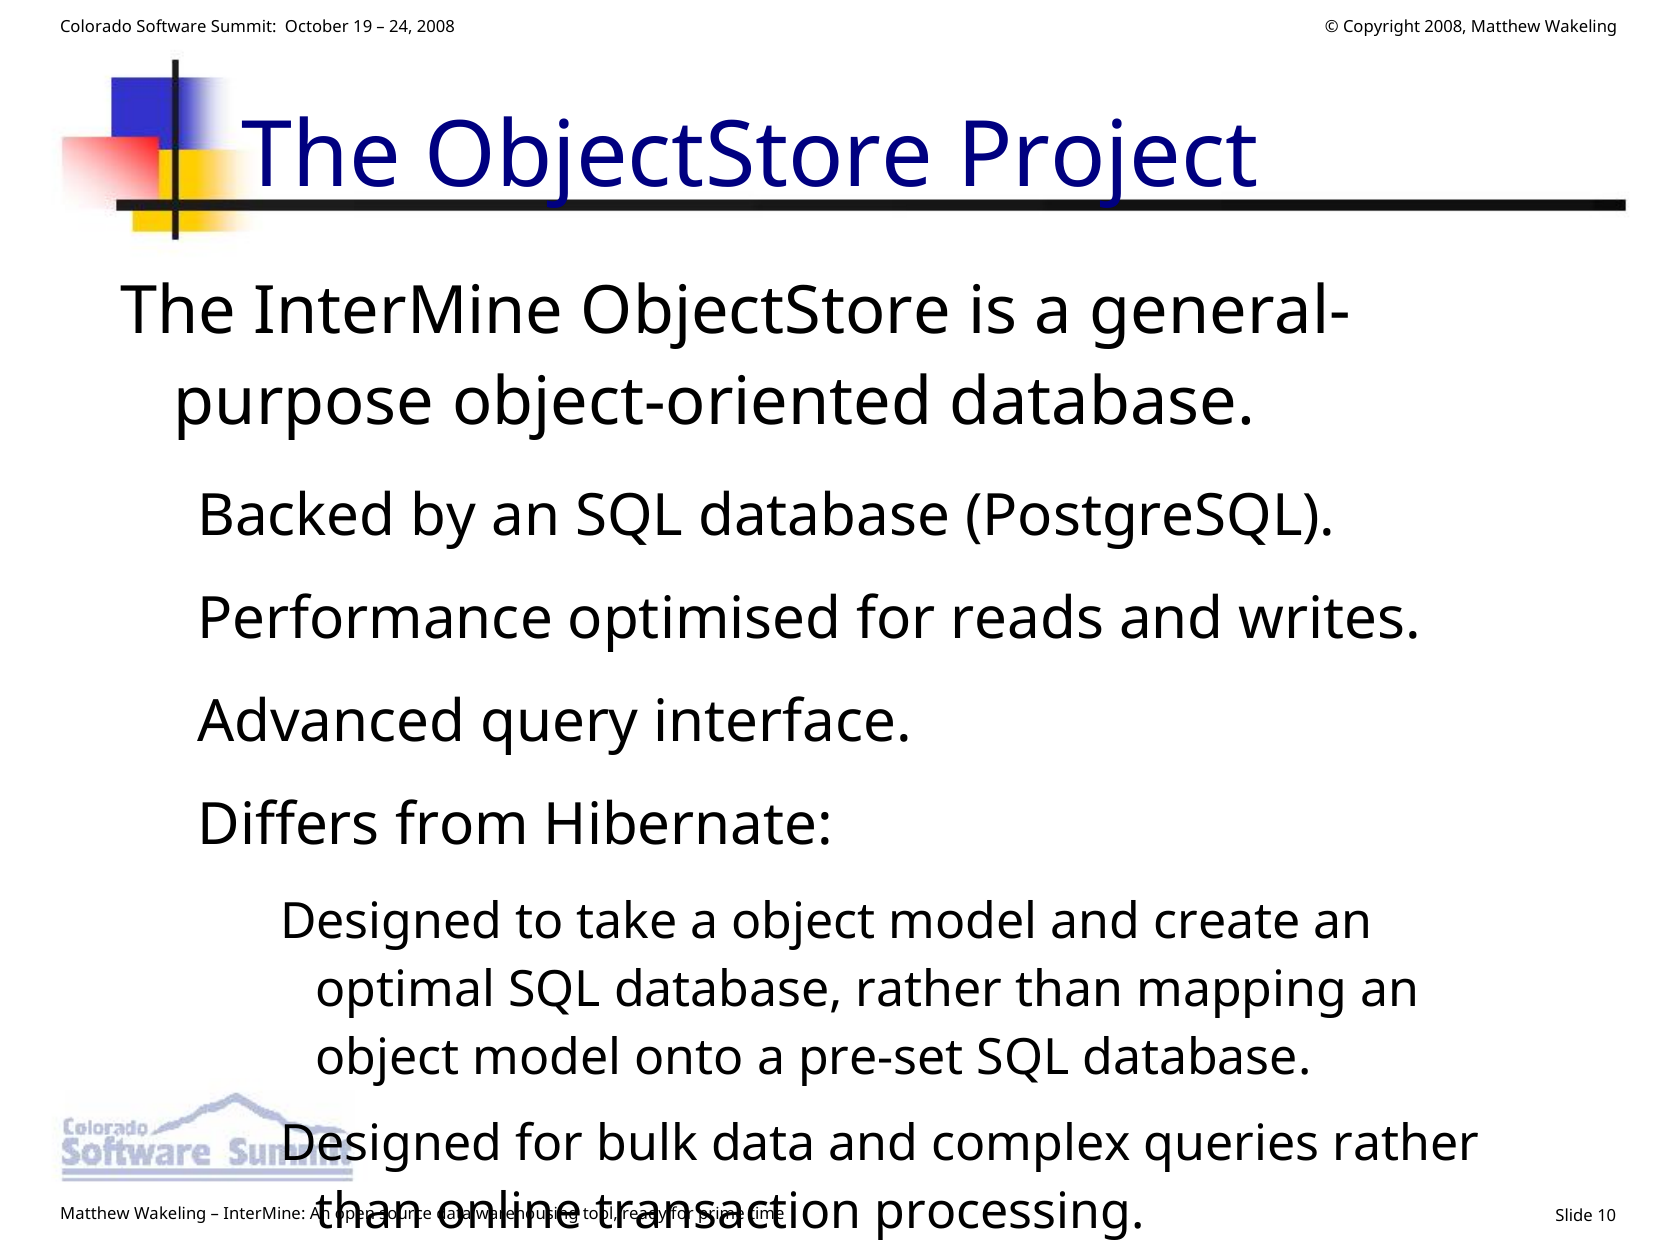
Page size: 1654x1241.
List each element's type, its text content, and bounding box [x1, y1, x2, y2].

picture [0, 0, 1654, 1241]
list The InterMine ObjectStore is a general-purpose object-oriented database. Backed by an SQL database (PostgreSQL). Performance optimised for reads and writes. Advanced query interface. Differs from Hibernate: Designed to take a object model and create an optimal SQL database, rather than mapping an object model onto a pre-set SQL database. Designed for bulk data and complex queries rather than online transaction processing. [103, 262, 1554, 1153]
title The ObjectStore Project [241, 74, 1654, 228]
